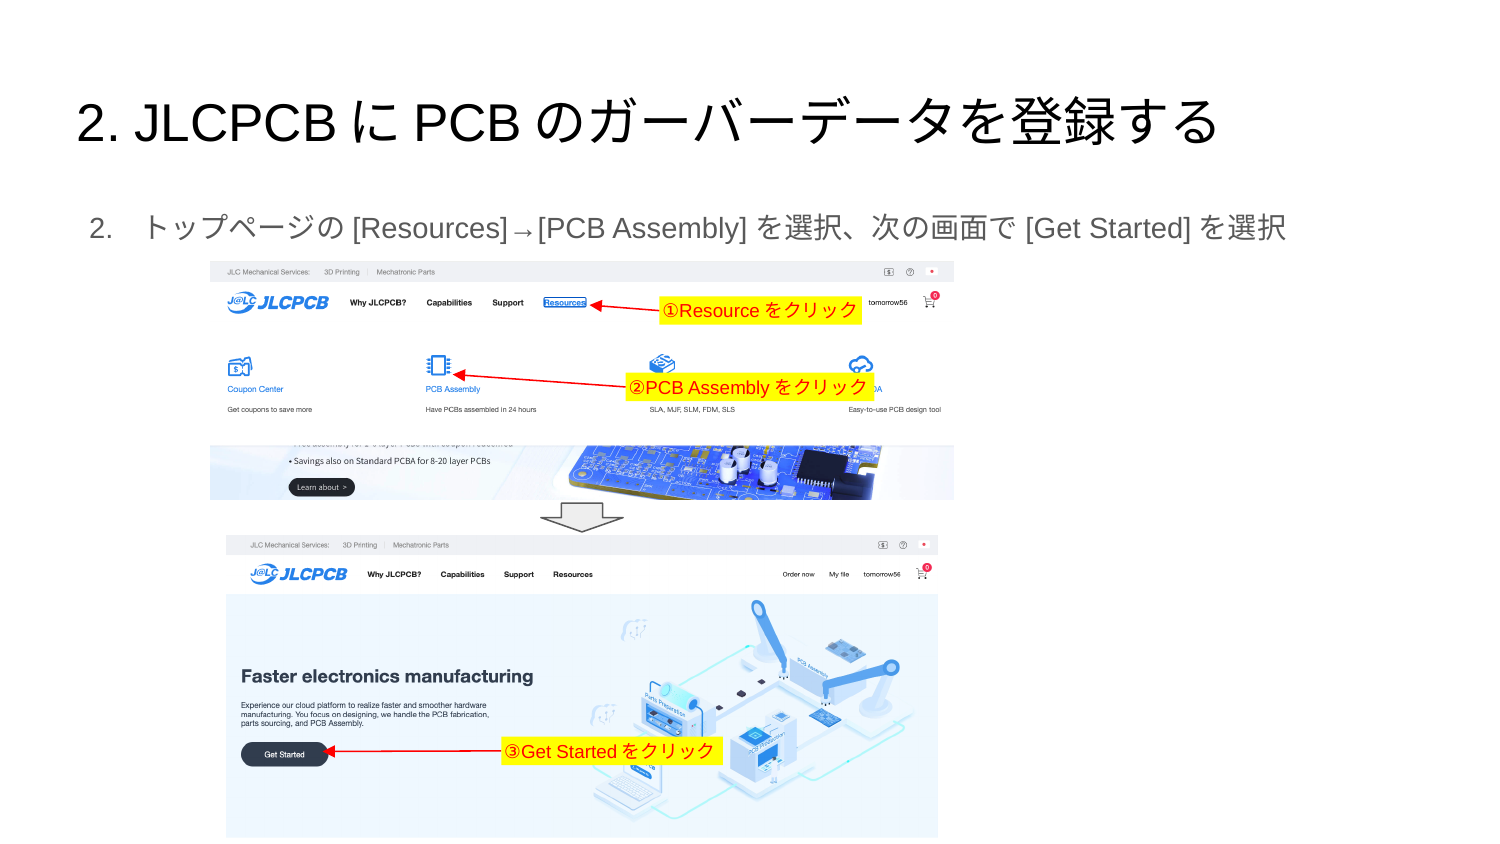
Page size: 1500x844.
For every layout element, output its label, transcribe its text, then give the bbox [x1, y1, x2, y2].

picture [226, 535, 938, 838]
list トップページの[Resources]→[PCB Assembly]を選択、次の画面で[Get Started]を選択 [51, 189, 1449, 750]
text_box ②PCB Assemblyをクリック [625, 372, 875, 402]
text_box ①Resourceをクリック [659, 296, 862, 325]
picture [210, 260, 954, 500]
title JLCPCBにPCBのガーバーデータを登録する [51, 72, 1449, 167]
text_box [540, 503, 624, 532]
text_box ③Get Startedをクリック [501, 736, 723, 766]
